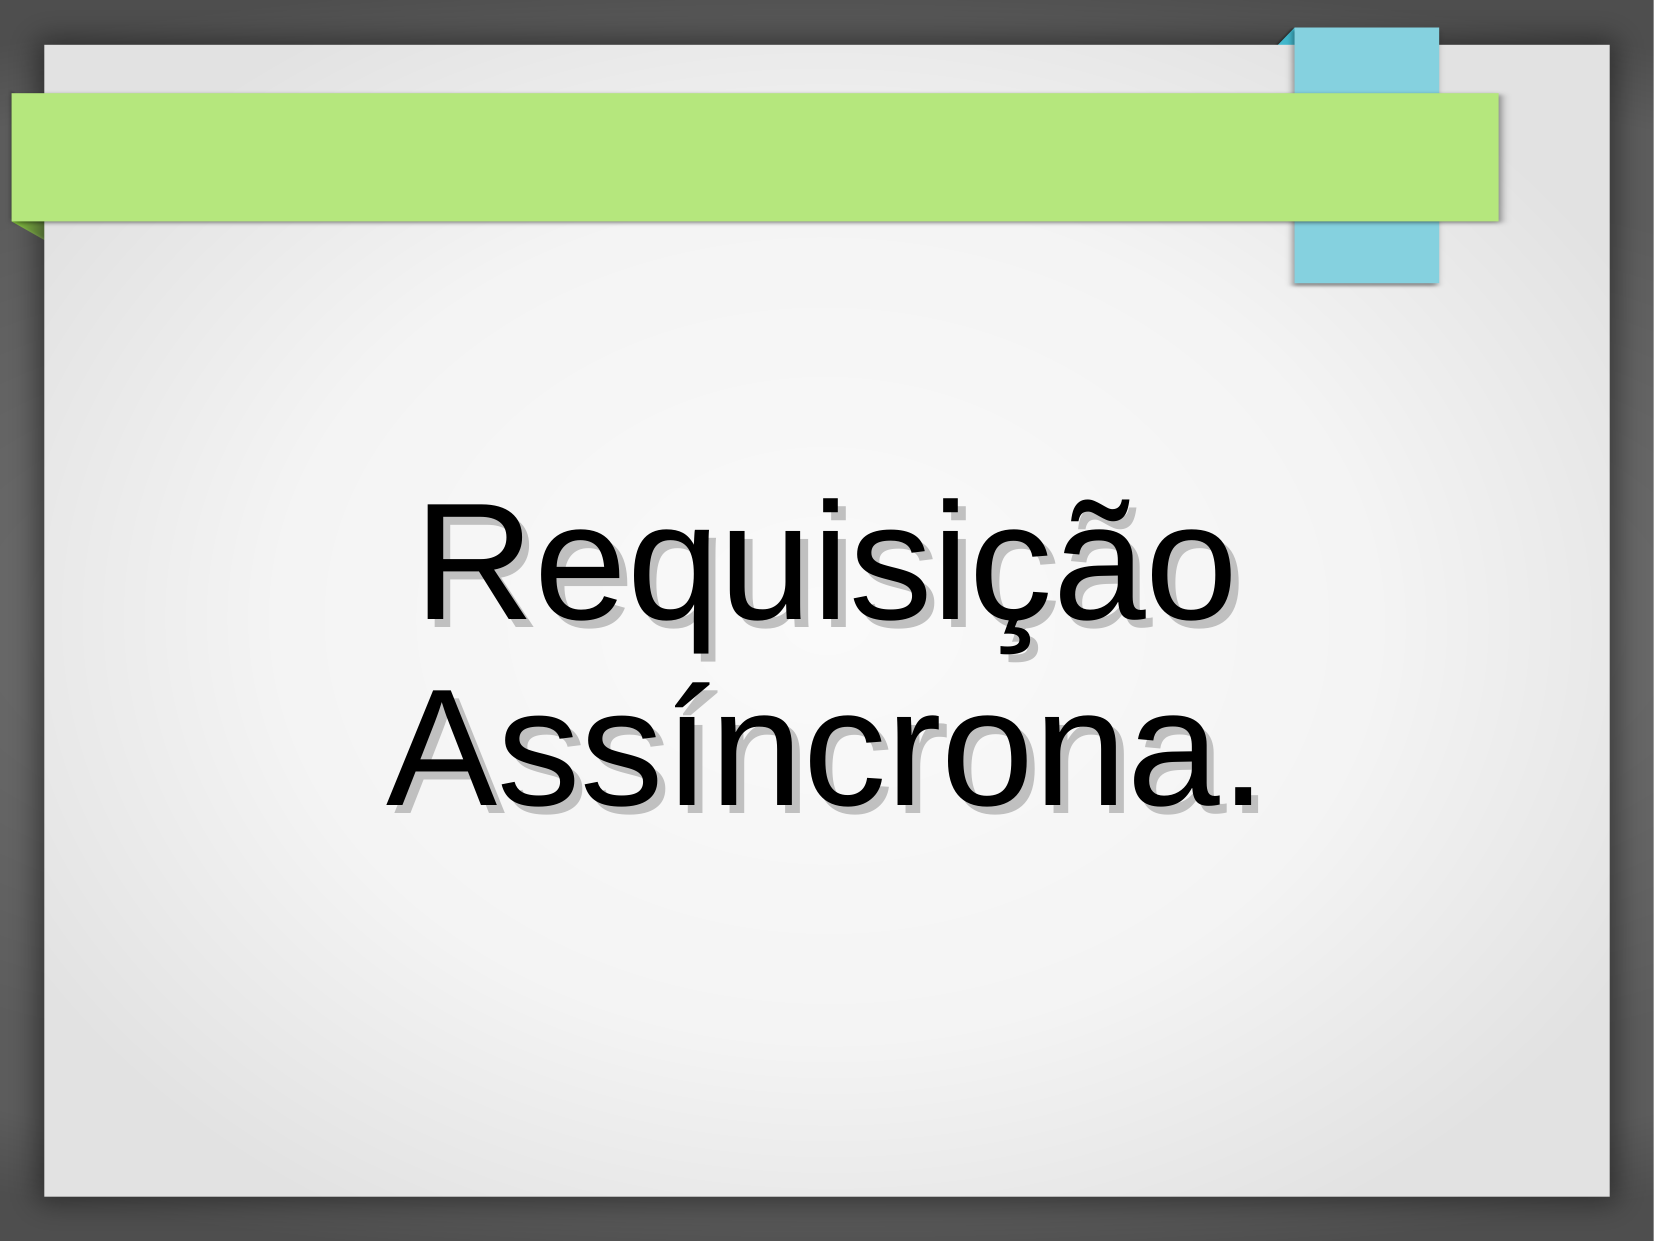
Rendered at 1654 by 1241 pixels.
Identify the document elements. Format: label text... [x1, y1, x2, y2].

picture [0, 0, 1654, 1241]
subtitle Requisição Assíncrona. [82, 295, 1571, 1015]
